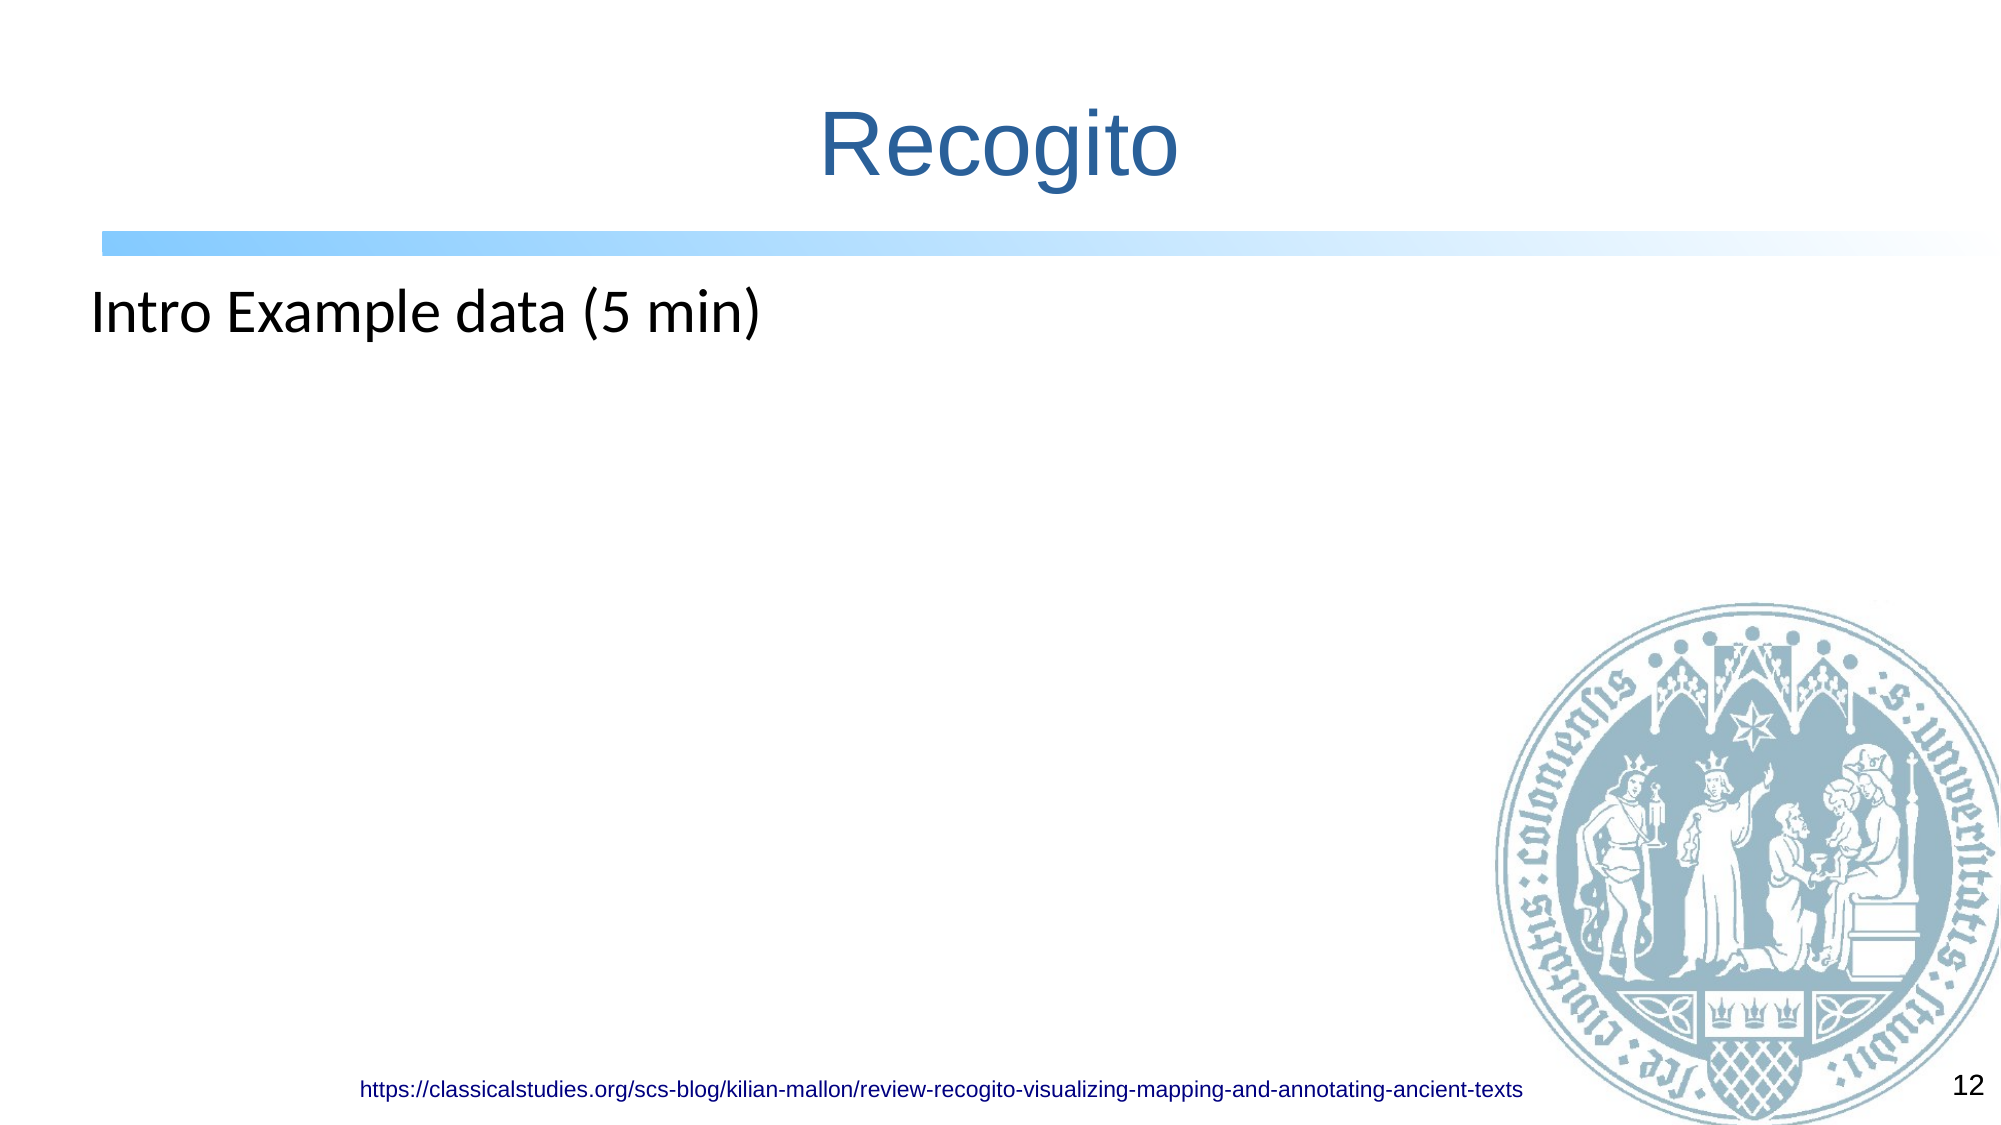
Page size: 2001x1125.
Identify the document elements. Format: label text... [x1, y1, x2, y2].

text_box https://classicalstudies.org/scs-blog/kilian-mallon/review-recogito-visualizing-mapping-and-annotating-ancient-texts [345, 1069, 1546, 1111]
title Recogito [99, 45, 1900, 233]
list [99, 376, 1900, 1005]
text_box Intro Example data (5 min) [75, 262, 1936, 376]
